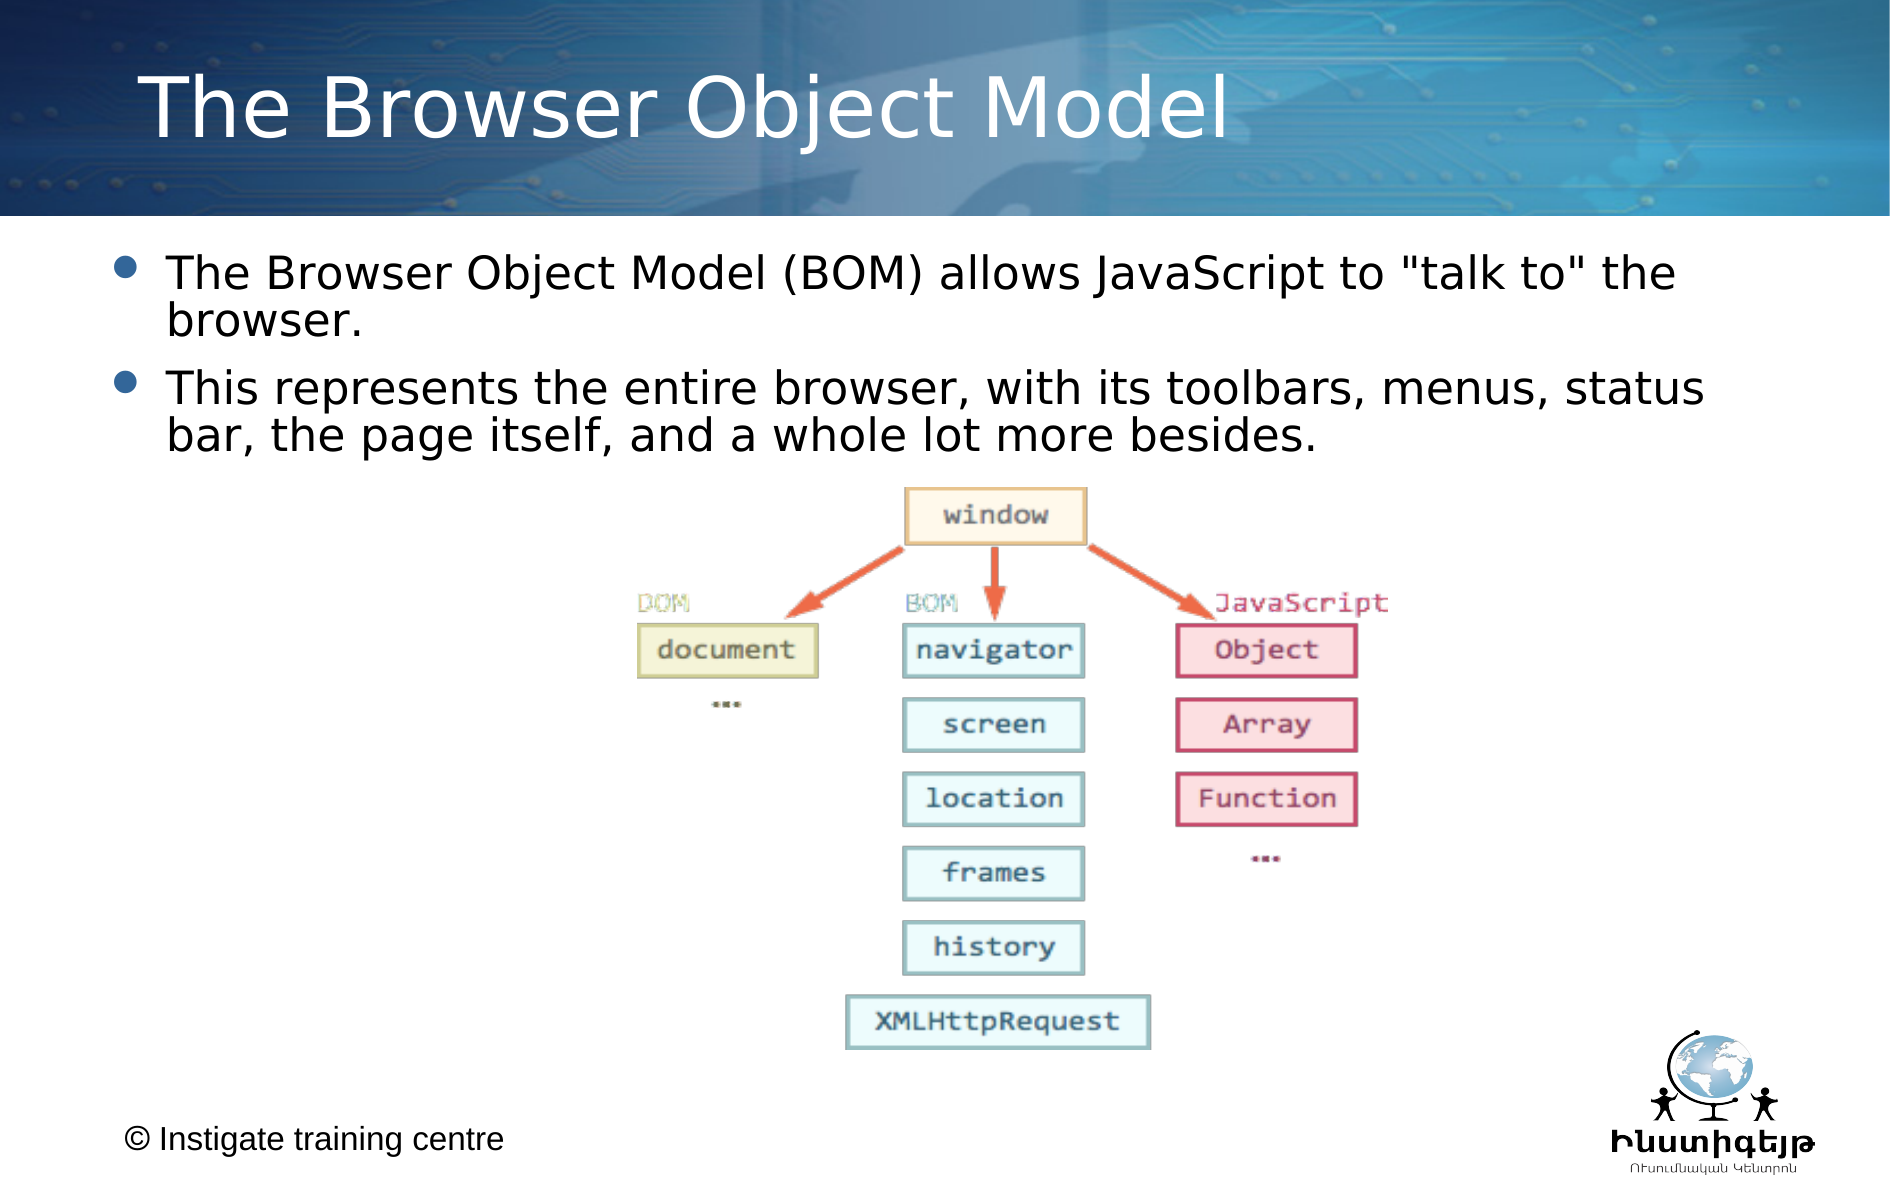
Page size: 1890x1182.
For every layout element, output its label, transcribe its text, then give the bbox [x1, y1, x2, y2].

picture [0, 0, 1890, 216]
picture [637, 487, 1388, 1050]
picture [1612, 1030, 1815, 1175]
list The Browser Object Model (BOM) allows JavaScript to "talk to" the browser. This represents the entire browser, with its toolbars, menus, status bar, the page itself, and a whole lot more besides. [110, 251, 1801, 262]
